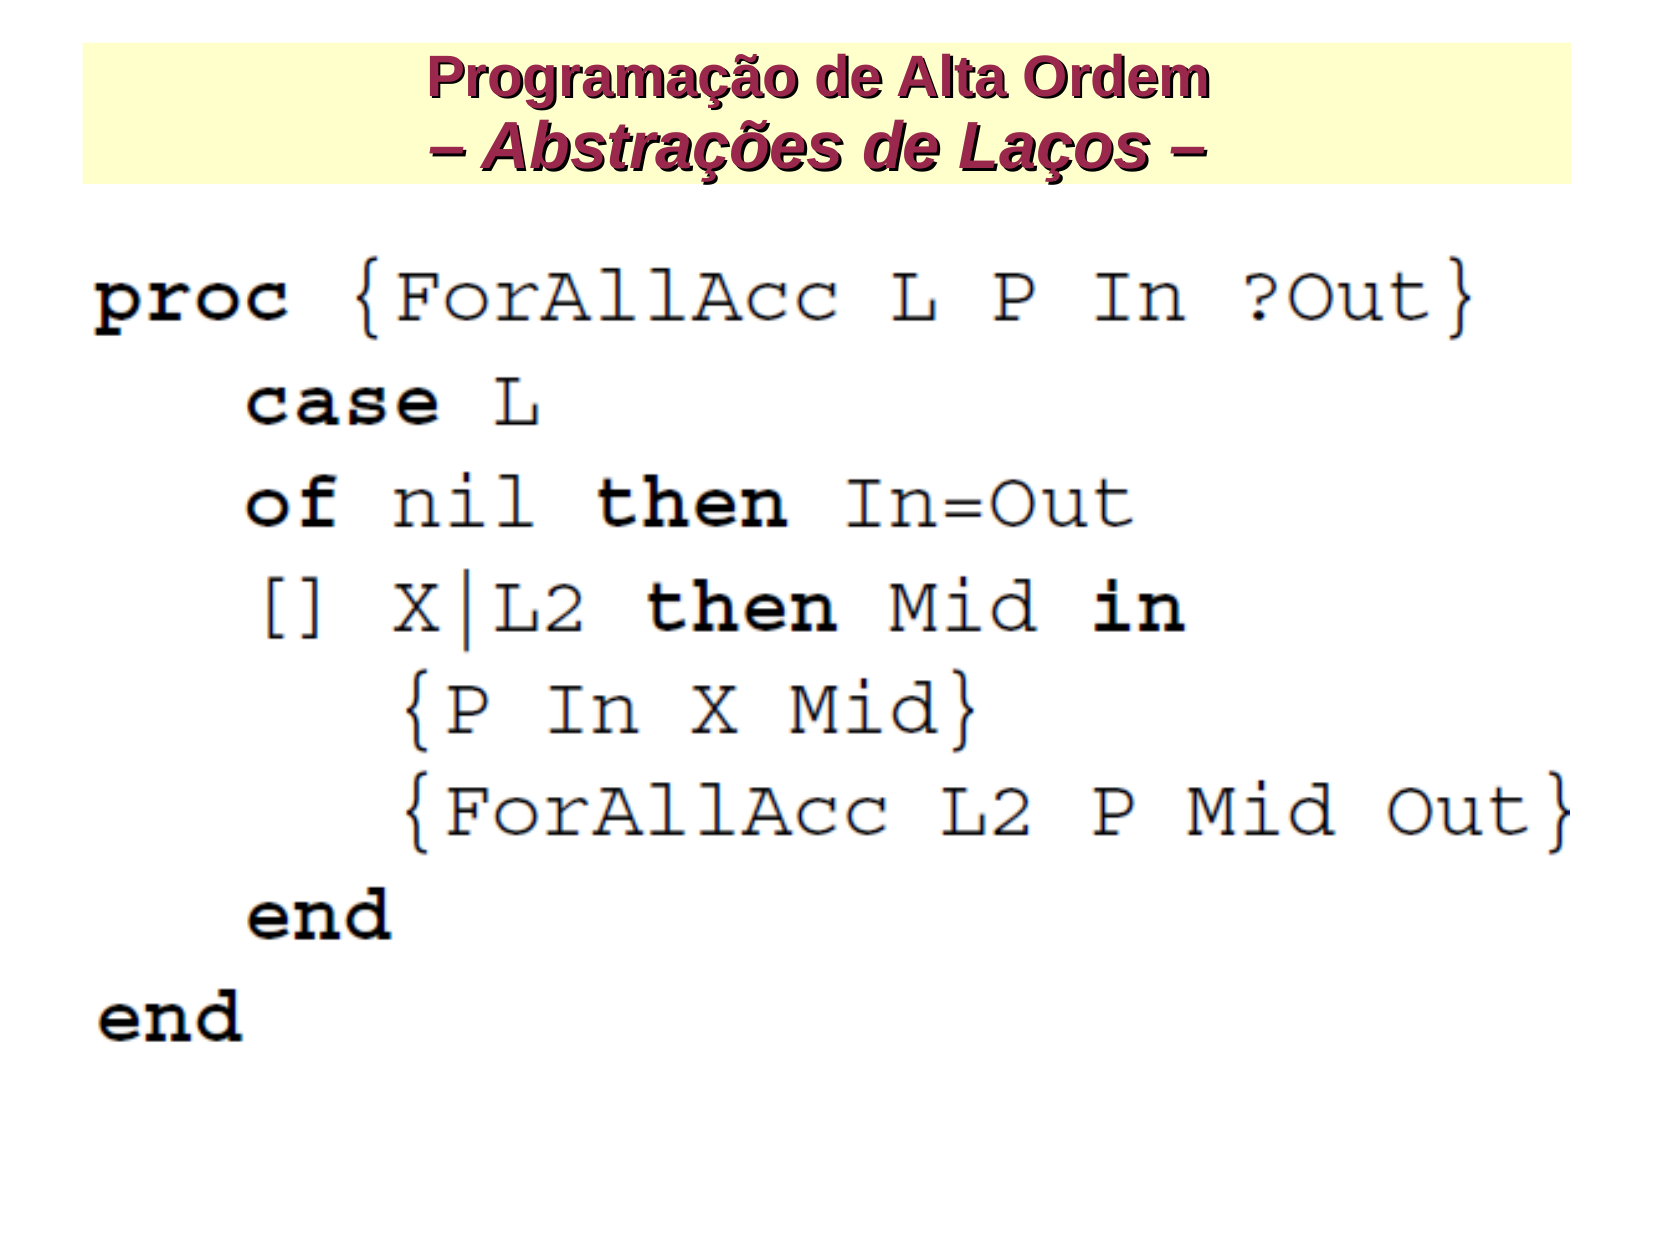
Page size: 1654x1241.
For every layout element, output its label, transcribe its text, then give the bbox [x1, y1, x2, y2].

picture [92, 254, 1570, 1052]
title Programação de Alta Ordem – Abstrações de Laços – [82, 42, 1571, 184]
